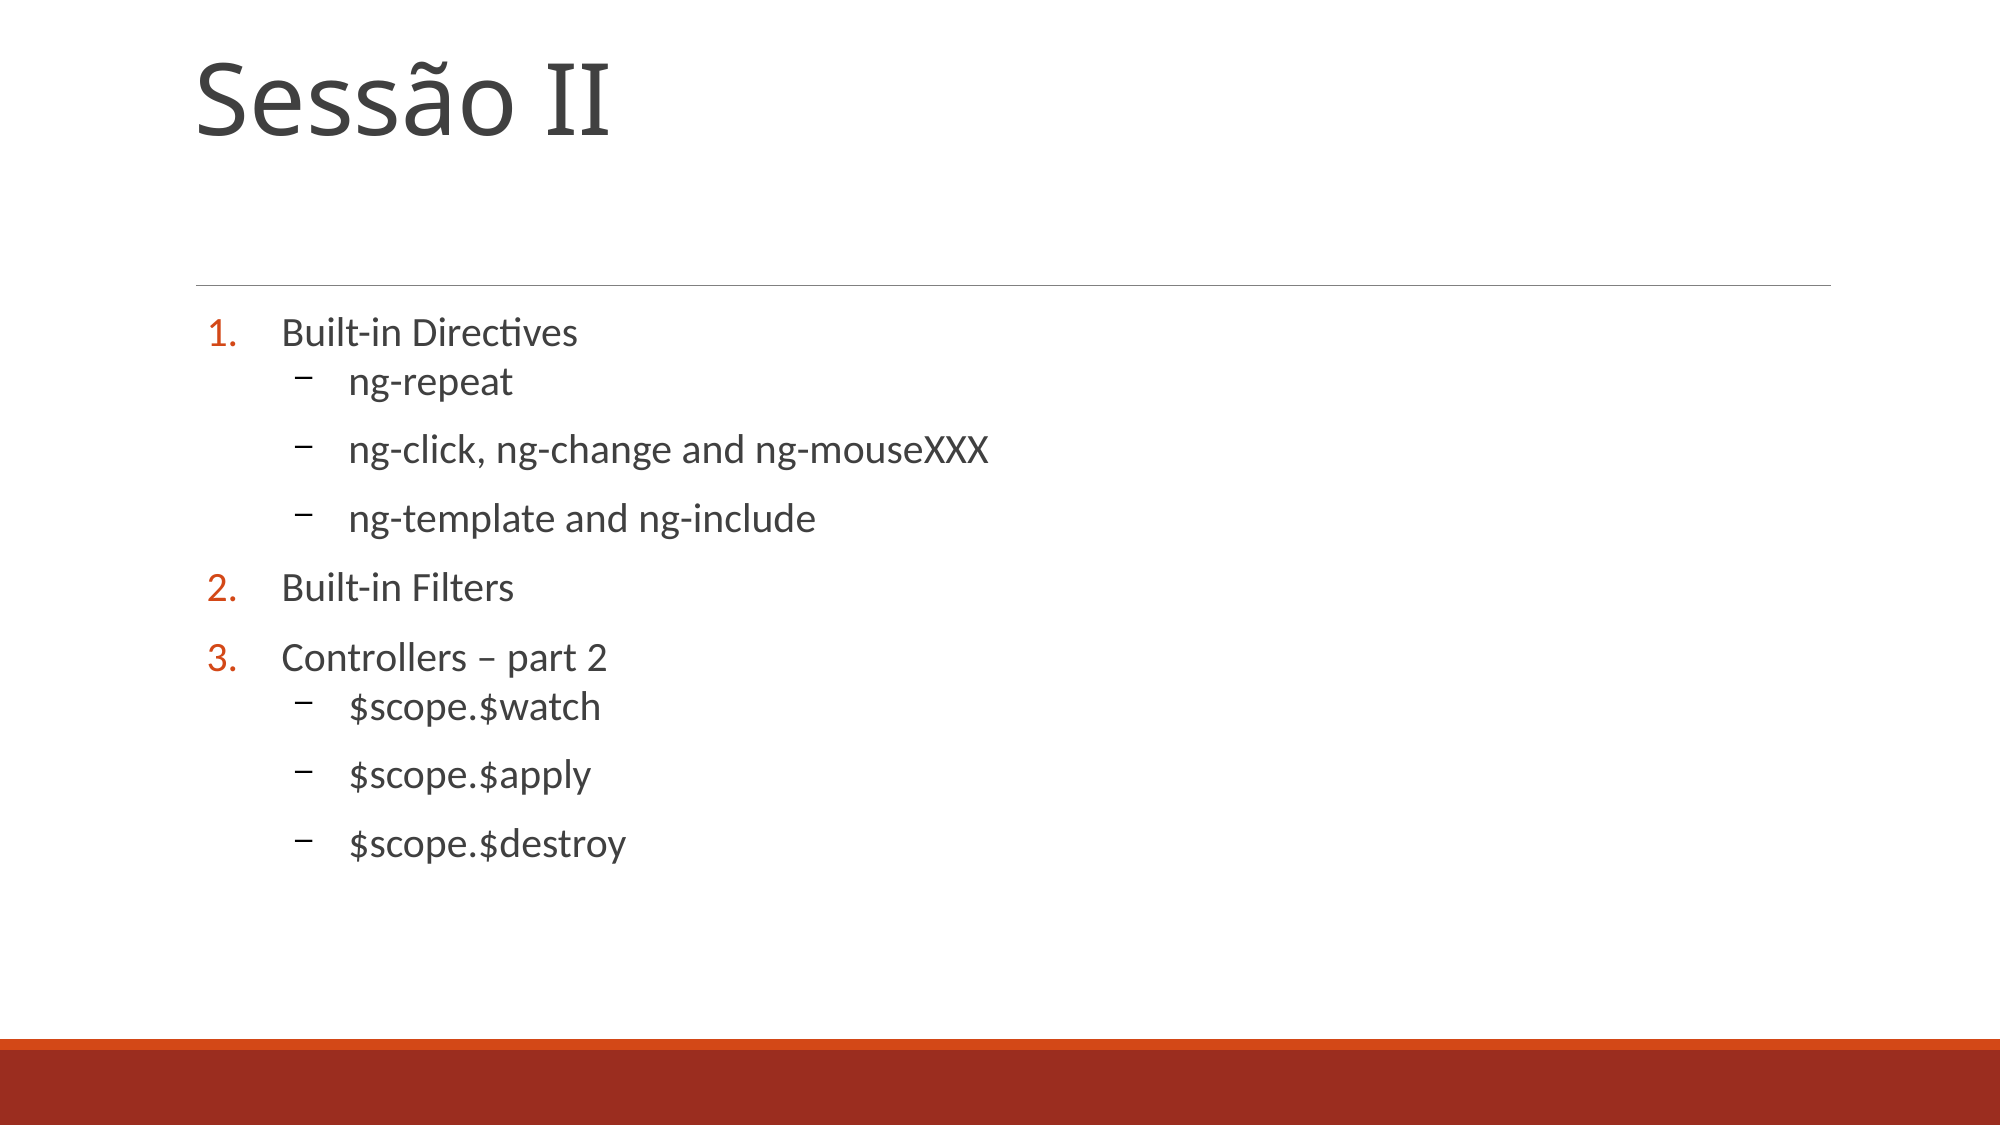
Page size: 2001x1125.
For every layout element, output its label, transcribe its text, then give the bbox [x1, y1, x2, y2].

list Built-in Directives ng-repeat ng-click, ng-change and ng-mouseXXX ng-template and ng-include Built-in Filters Controllers – part 2 $scope.$watch $scope.$apply $scope.$destroy [191, 302, 1842, 963]
title Sessão II [180, 47, 1830, 285]
